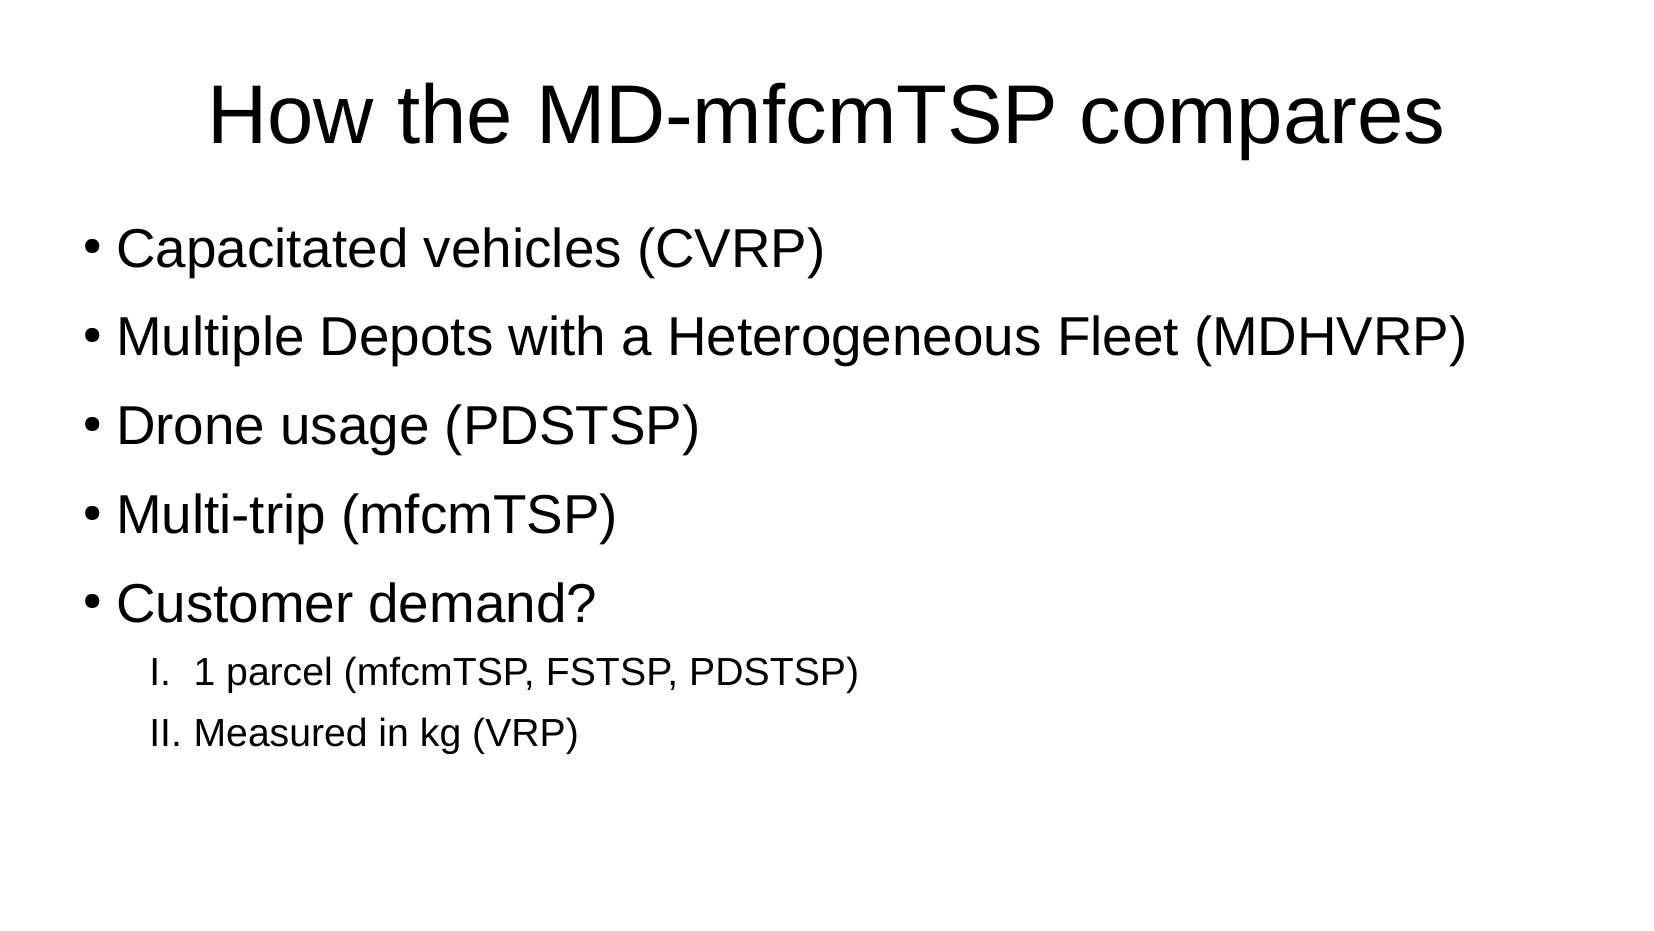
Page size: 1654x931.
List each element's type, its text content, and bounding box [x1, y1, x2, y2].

list Capacitated vehicles (CVRP) Multiple Depots with a Heterogeneous Fleet (MDHVRP) Drone usage (PDSTSP) Multi-trip (mfcmTSP) Customer demand? 1 parcel (mfcmTSP, FSTSP, PDSTSP) Measured in kg (VRP) [82, 217, 1571, 758]
title How the MD-mfcmTSP compares [82, 37, 1571, 193]
